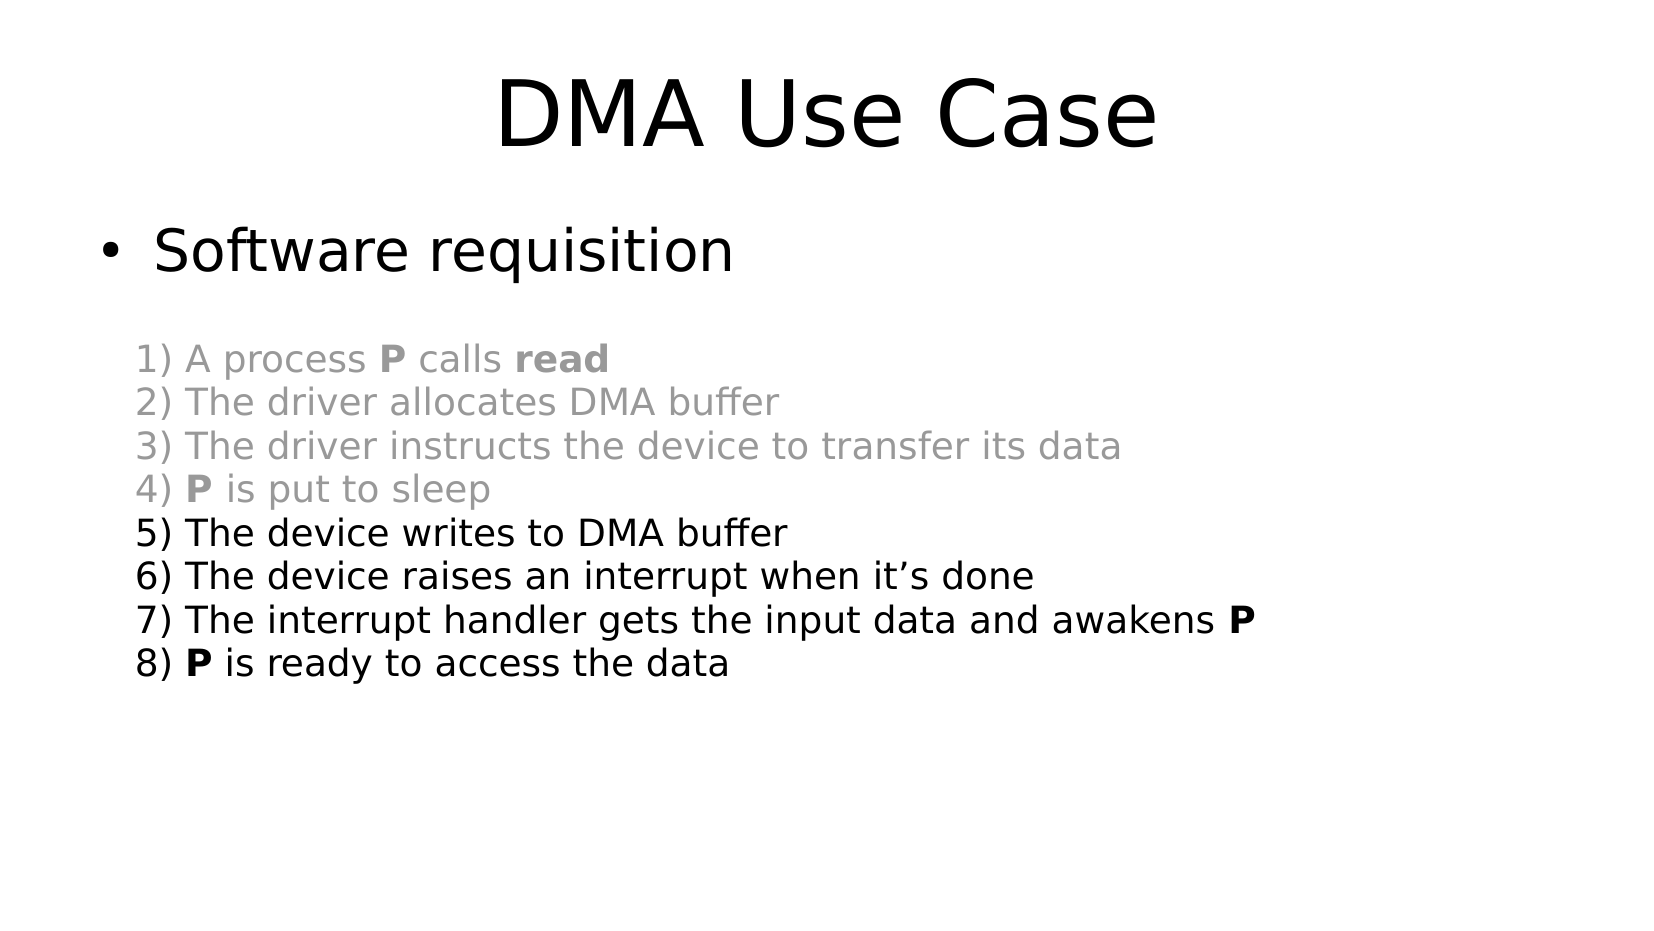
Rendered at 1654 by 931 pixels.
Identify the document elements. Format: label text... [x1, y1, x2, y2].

title DMA Use Case [82, 37, 1571, 193]
text_box 1) A process P calls read 2) The driver allocates DMA buffer 3) The driver instructs the device to transfer its data 4) P is put to sleep 5) The device writes to DMA buffer 6) The device raises an interrupt when it’s done 7) The interrupt handler gets the input data and awakens P 8) P is ready to access the data [120, 330, 1271, 694]
list Software requisition [82, 217, 1571, 301]
